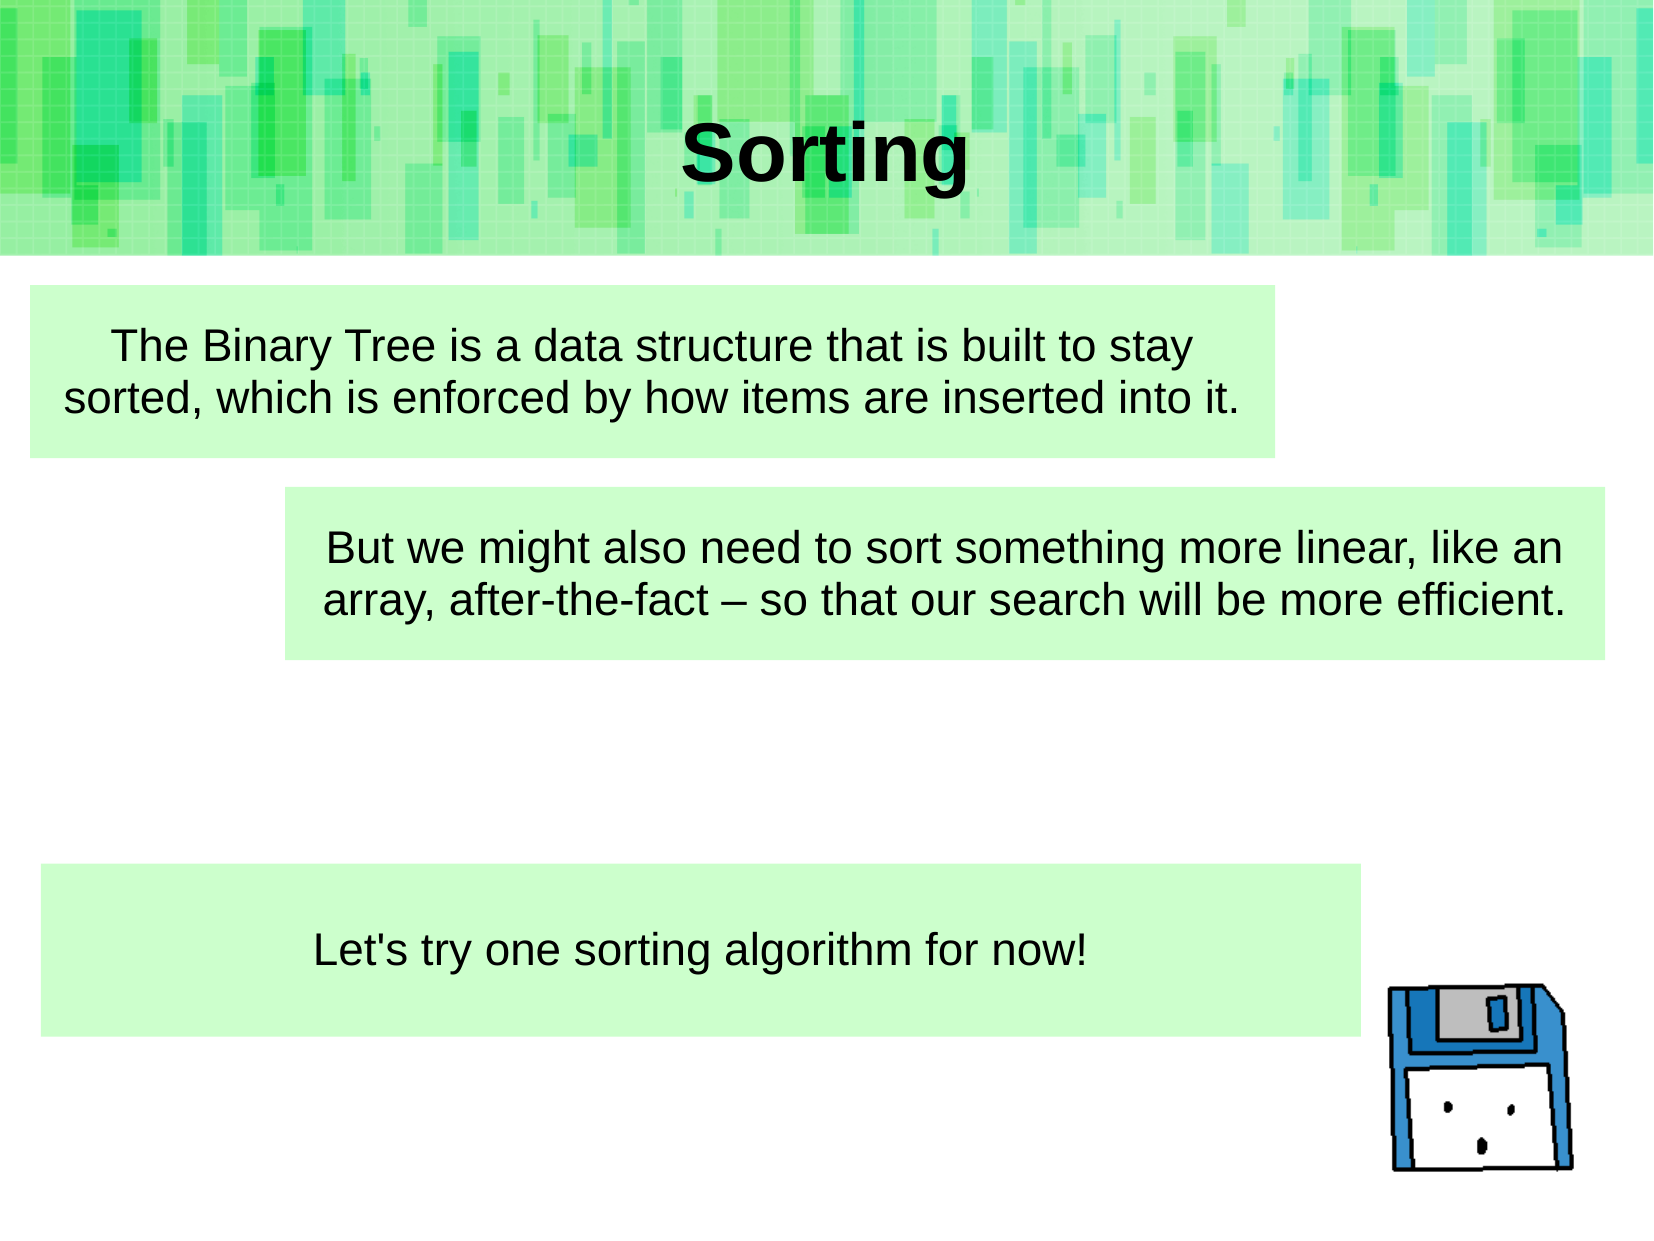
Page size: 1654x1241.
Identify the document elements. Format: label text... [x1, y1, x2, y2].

title Sorting [82, 49, 1571, 257]
text_box Let's try one sorting algorithm for now! [40, 863, 1361, 1037]
text_box But we might also need to sort something more linear, like an array, after-the-fact – so that our search will be more efficient. [285, 486, 1606, 661]
picture [0, 0, 1654, 1241]
text_box The Binary Tree is a data structure that is built to stay sorted, which is enforced by how items are inserted into it. [30, 285, 1276, 459]
